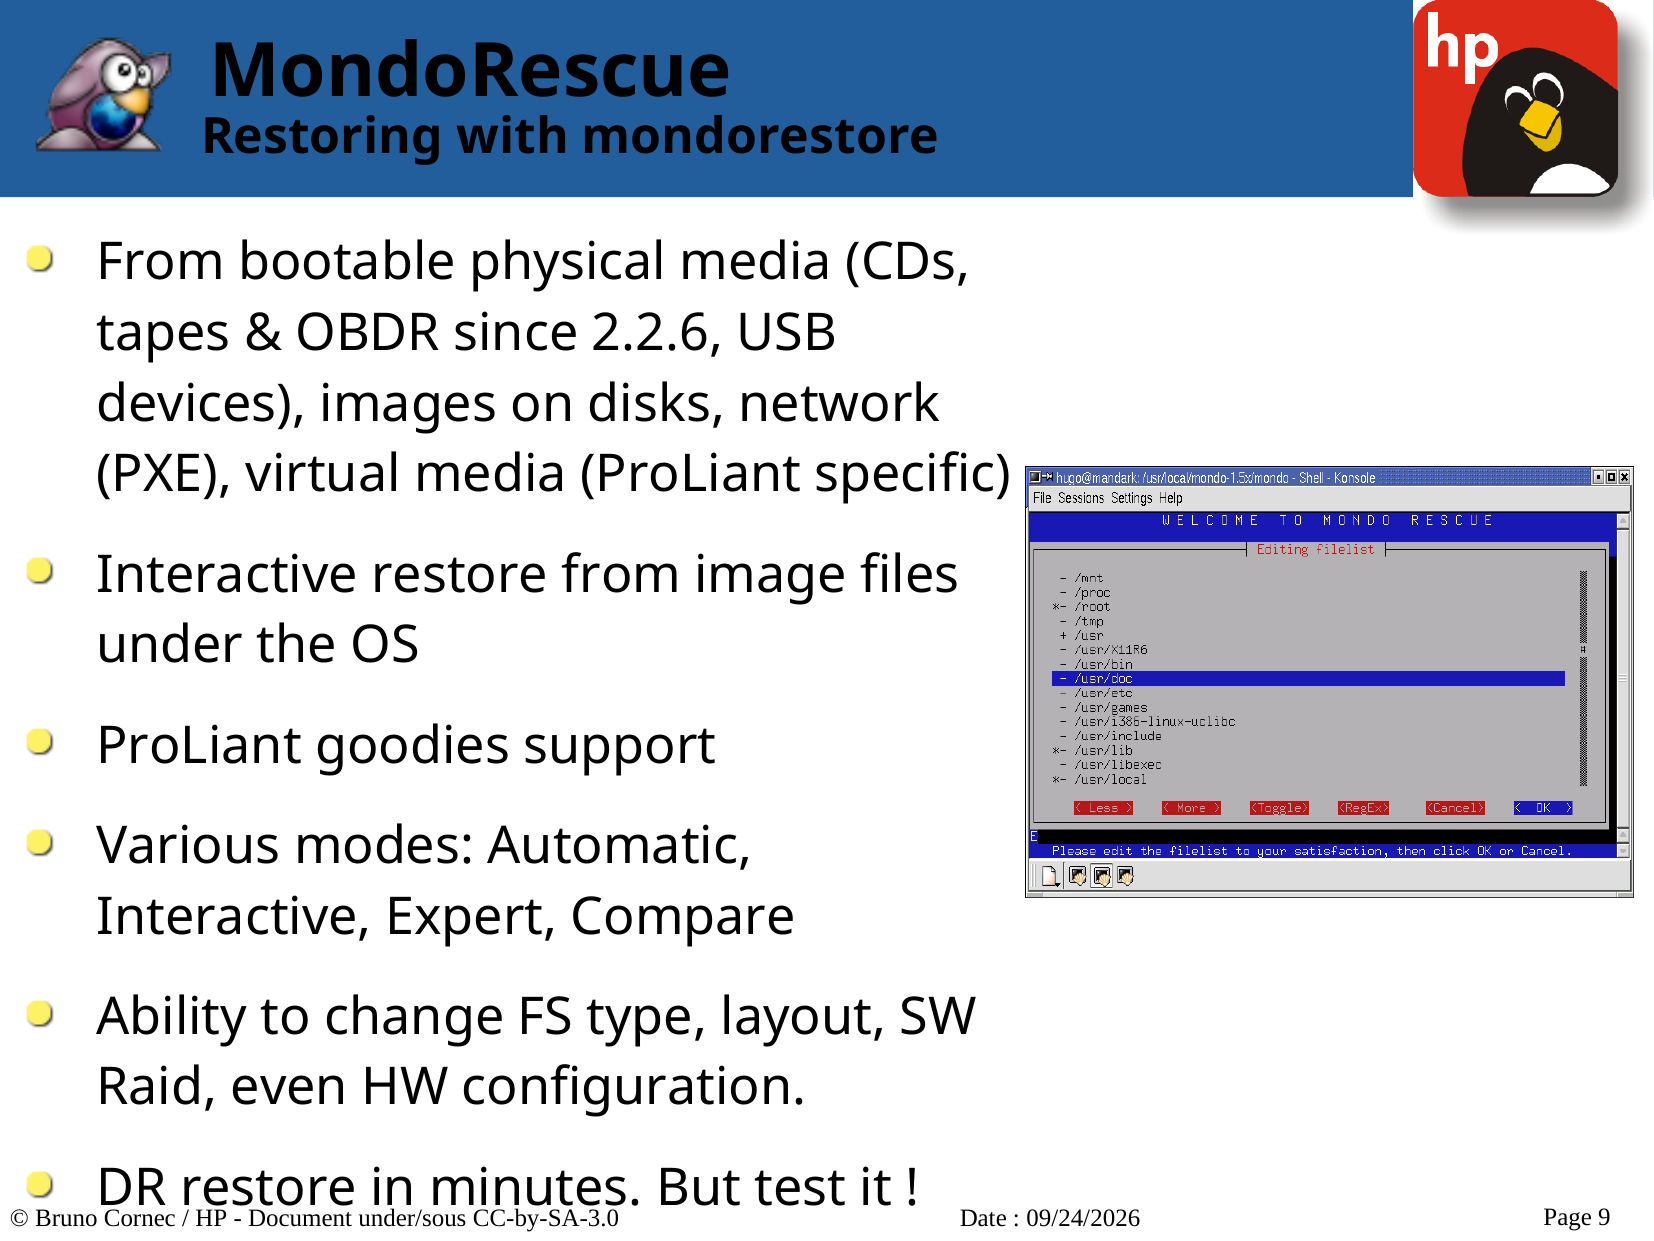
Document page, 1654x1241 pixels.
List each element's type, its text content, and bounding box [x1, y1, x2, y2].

picture [1413, 0, 1654, 235]
list From bootable physical media (CDs, tapes & OBDR since 2.2.6, USB devices), images on disks, network (PXE), virtual media (ProLiant specific) Interactive restore from image files under the OS ProLiant goodies support Various modes: Automatic, Interactive, Expert, Compare Ability to change FS type, layout, SW Raid, even HW configuration. DR restore in minutes. But test it ! [13, 223, 1032, 1226]
title Restoring with mondorestore [201, 32, 1190, 241]
picture [1025, 466, 1634, 898]
picture [0, 0, 211, 199]
